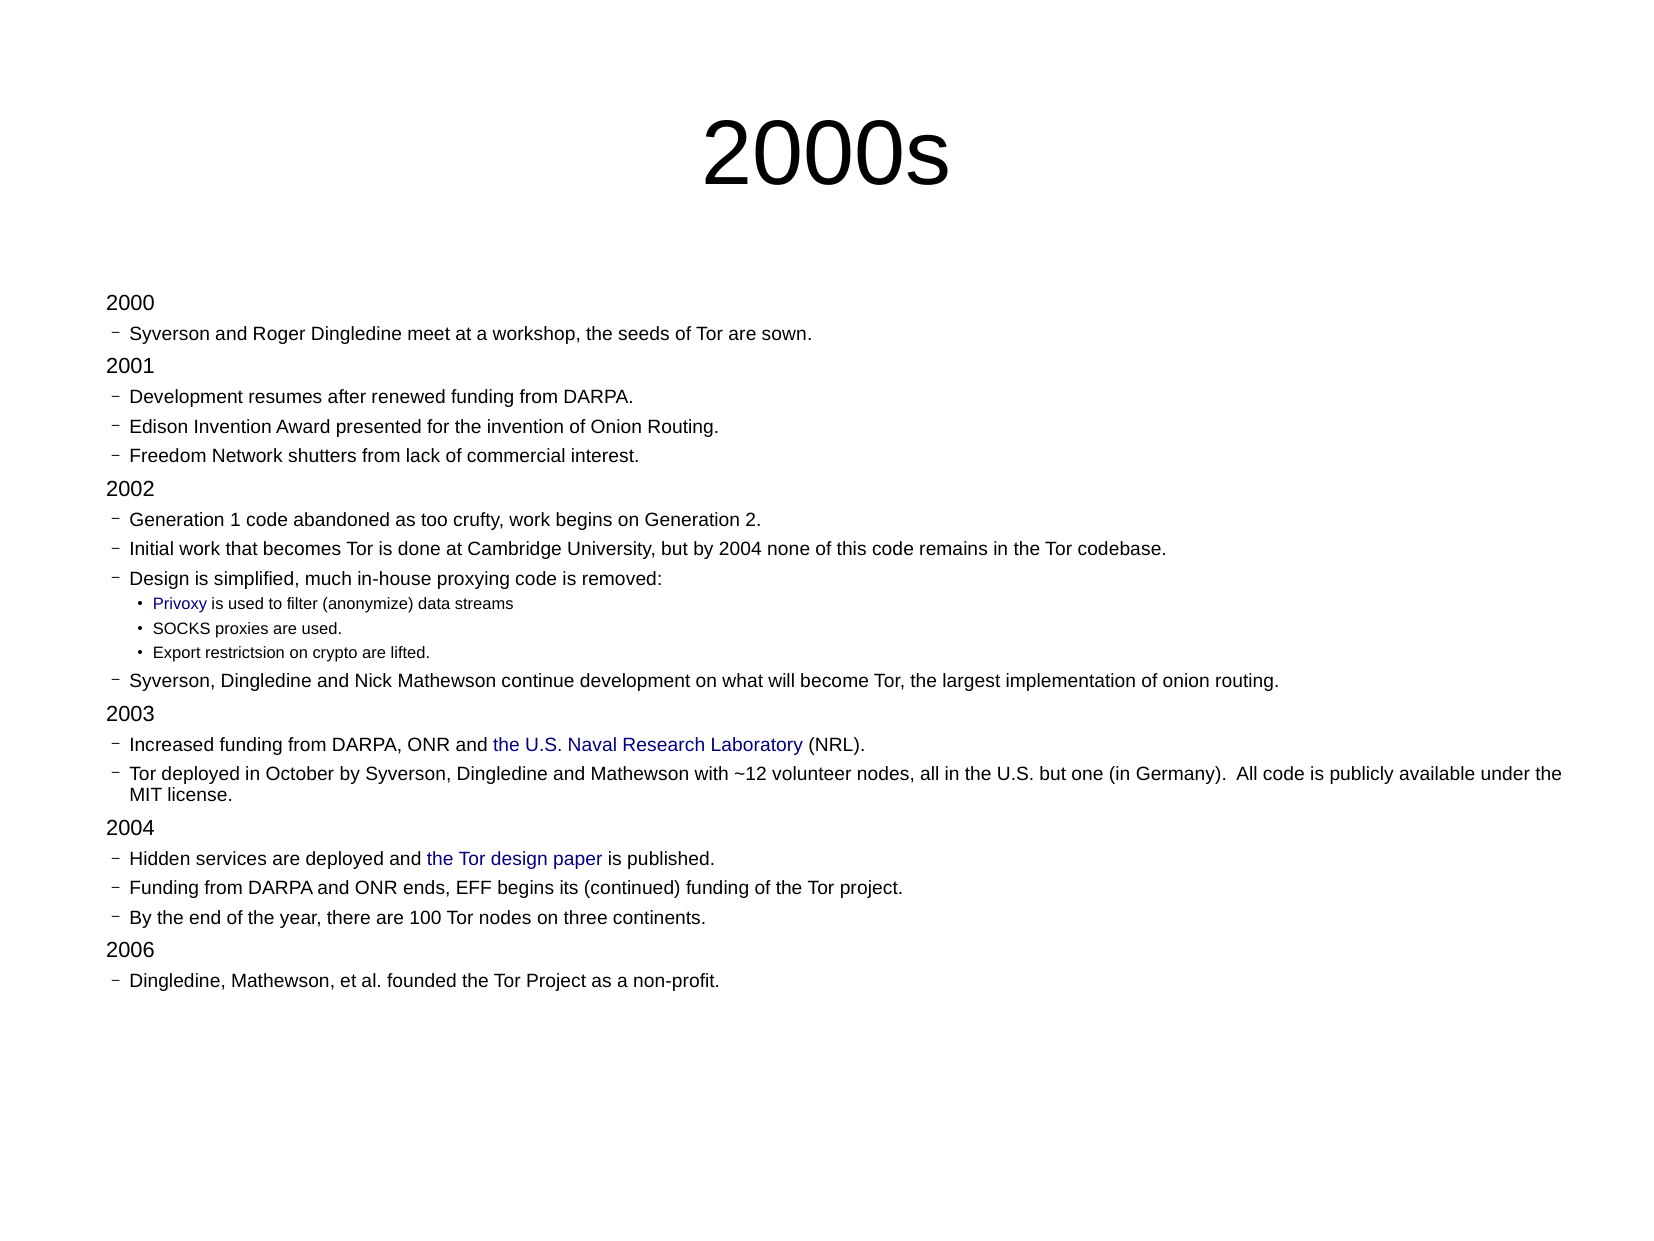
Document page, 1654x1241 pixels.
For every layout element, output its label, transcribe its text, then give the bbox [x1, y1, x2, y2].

list 2000 Syverson and Roger Dingledine meet at a workshop, the seeds of Tor are sown. 2001 Development resumes after renewed funding from DARPA. Edison Invention Award presented for the invention of Onion Routing. Freedom Network shutters from lack of commercial interest. 2002 Generation 1 code abandoned as too crufty, work begins on Generation 2. Initial work that becomes Tor is done at Cambridge University, but by 2004 none of this code remains in the Tor codebase. Design is simplified, much in-house proxying code is removed: Privoxy is used to filter (anonymize) data streams SOCKS proxies are used. Export restrictsion on crypto are lifted. Syverson, Dingledine and Nick Mathewson continue development on what will become Tor, the largest implementation of onion routing. 2003 Increased funding from DARPA, ONR and the U.S. Naval Research Laboratory (NRL). Tor deployed in October by Syverson, Dingledine and Mathewson with ~12 volunteer nodes, all in the U.S. but one (in Germany). All code is publicly available under the MIT license. 2004 Hidden services are deployed and the Tor design paper is published. Funding from DARPA and ONR ends, EFF begins its (continued) funding of the Tor project. By the end of the year, there are 100 Tor nodes on three continents. 2006 Dingledine, Mathewson, et al. founded the Tor Project as a non-profit. [82, 290, 1571, 1010]
title 2000s [82, 49, 1571, 257]
